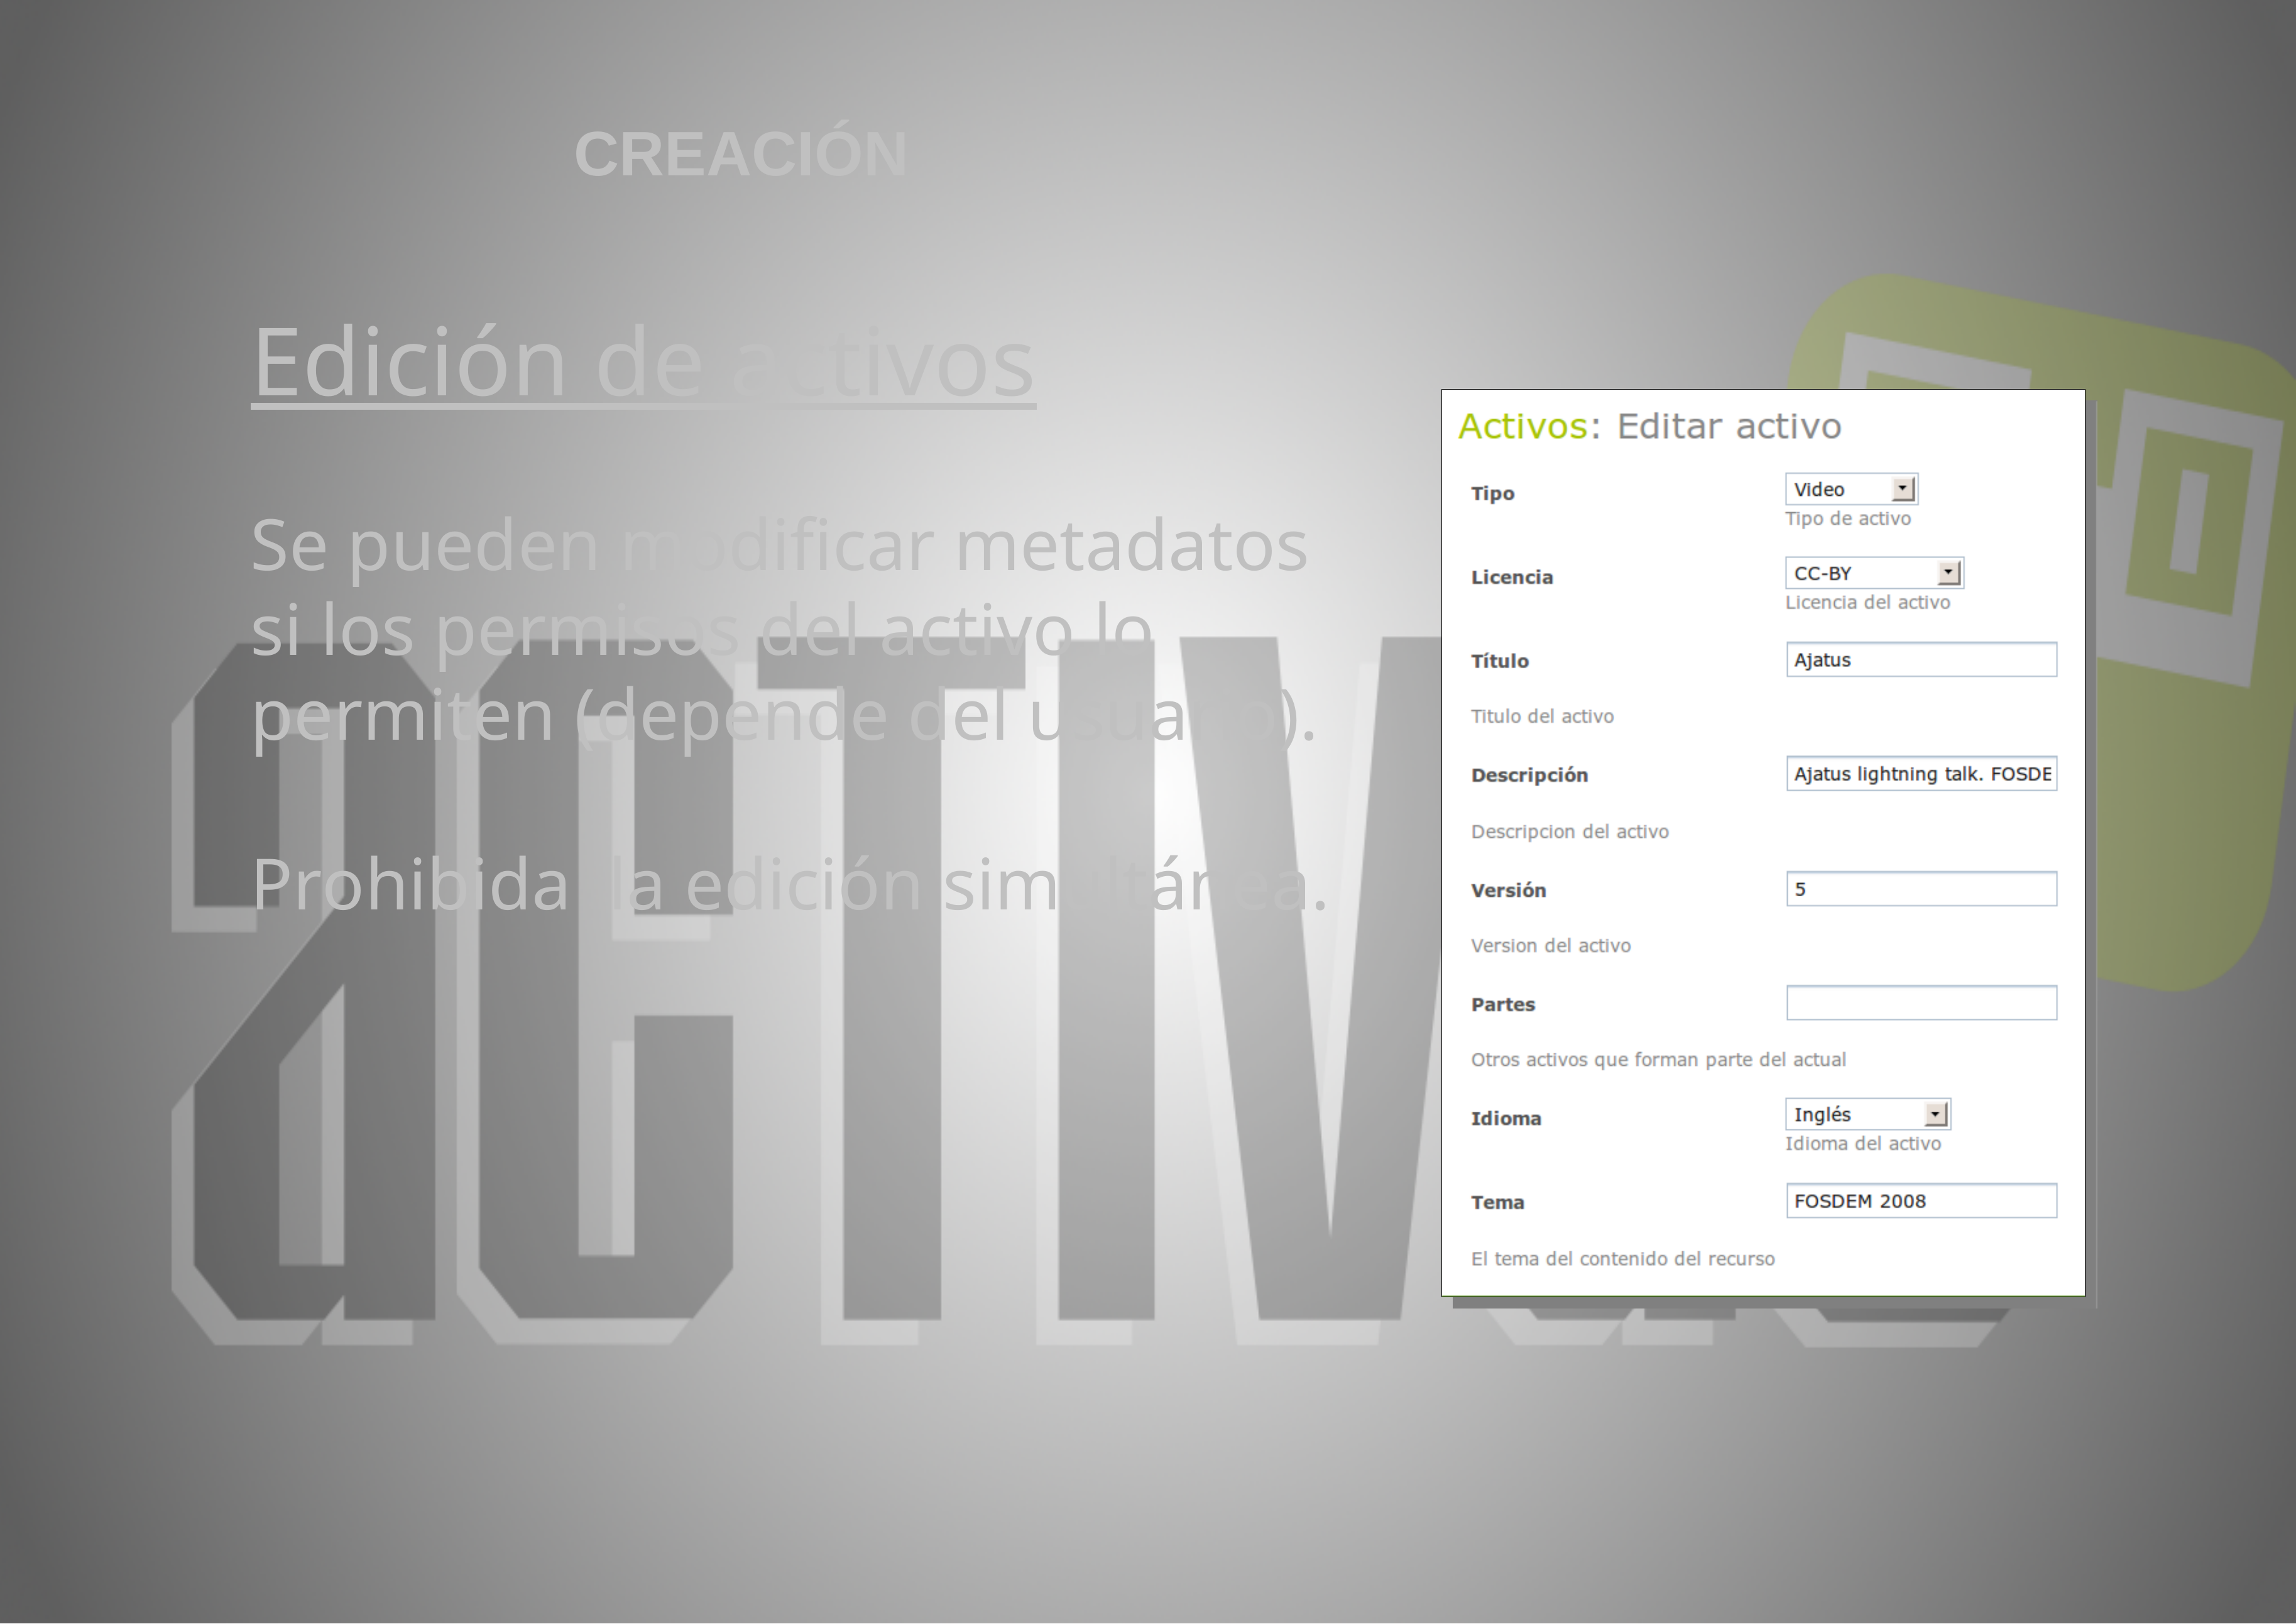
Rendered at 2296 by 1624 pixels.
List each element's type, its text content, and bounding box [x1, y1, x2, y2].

picture [0, 0, 2296, 1623]
text_box CREACIÓN [215, 112, 910, 189]
text_box Edición de activos Se pueden modificar metadatos si los permisos del activo lo permiten (depende del usuario). Prohibida la edición simultánea. [241, 297, 1373, 1188]
